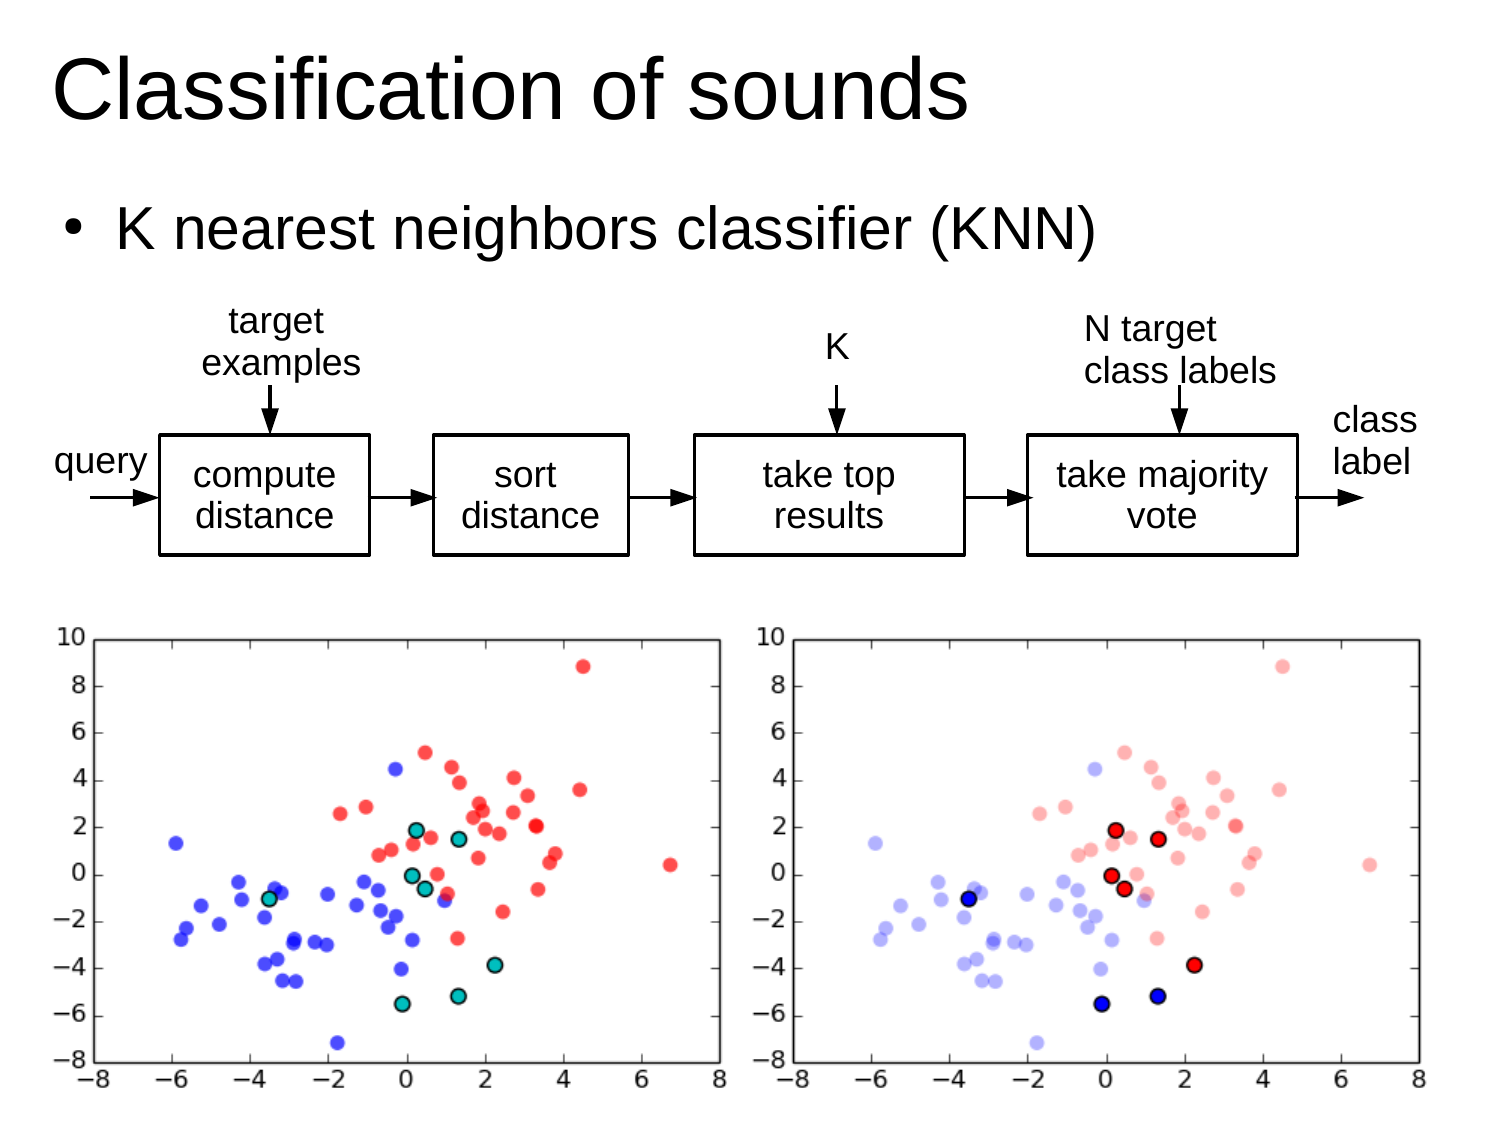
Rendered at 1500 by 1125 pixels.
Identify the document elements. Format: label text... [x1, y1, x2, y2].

text_box take top results [694, 435, 965, 555]
title Classification of sounds [51, 21, 1402, 157]
text_box N target class labels [1068, 299, 1293, 399]
text_box query [39, 431, 163, 489]
list K nearest neighbors classifier (KNN) [45, 194, 1395, 315]
text_box take majority vote [1027, 435, 1298, 555]
text_box sort distance [433, 435, 629, 555]
text_box K [810, 318, 865, 376]
text_box target examples [186, 292, 377, 392]
text_box class label [1317, 391, 1444, 491]
picture [26, 599, 1452, 1125]
text_box compute distance [159, 435, 370, 555]
